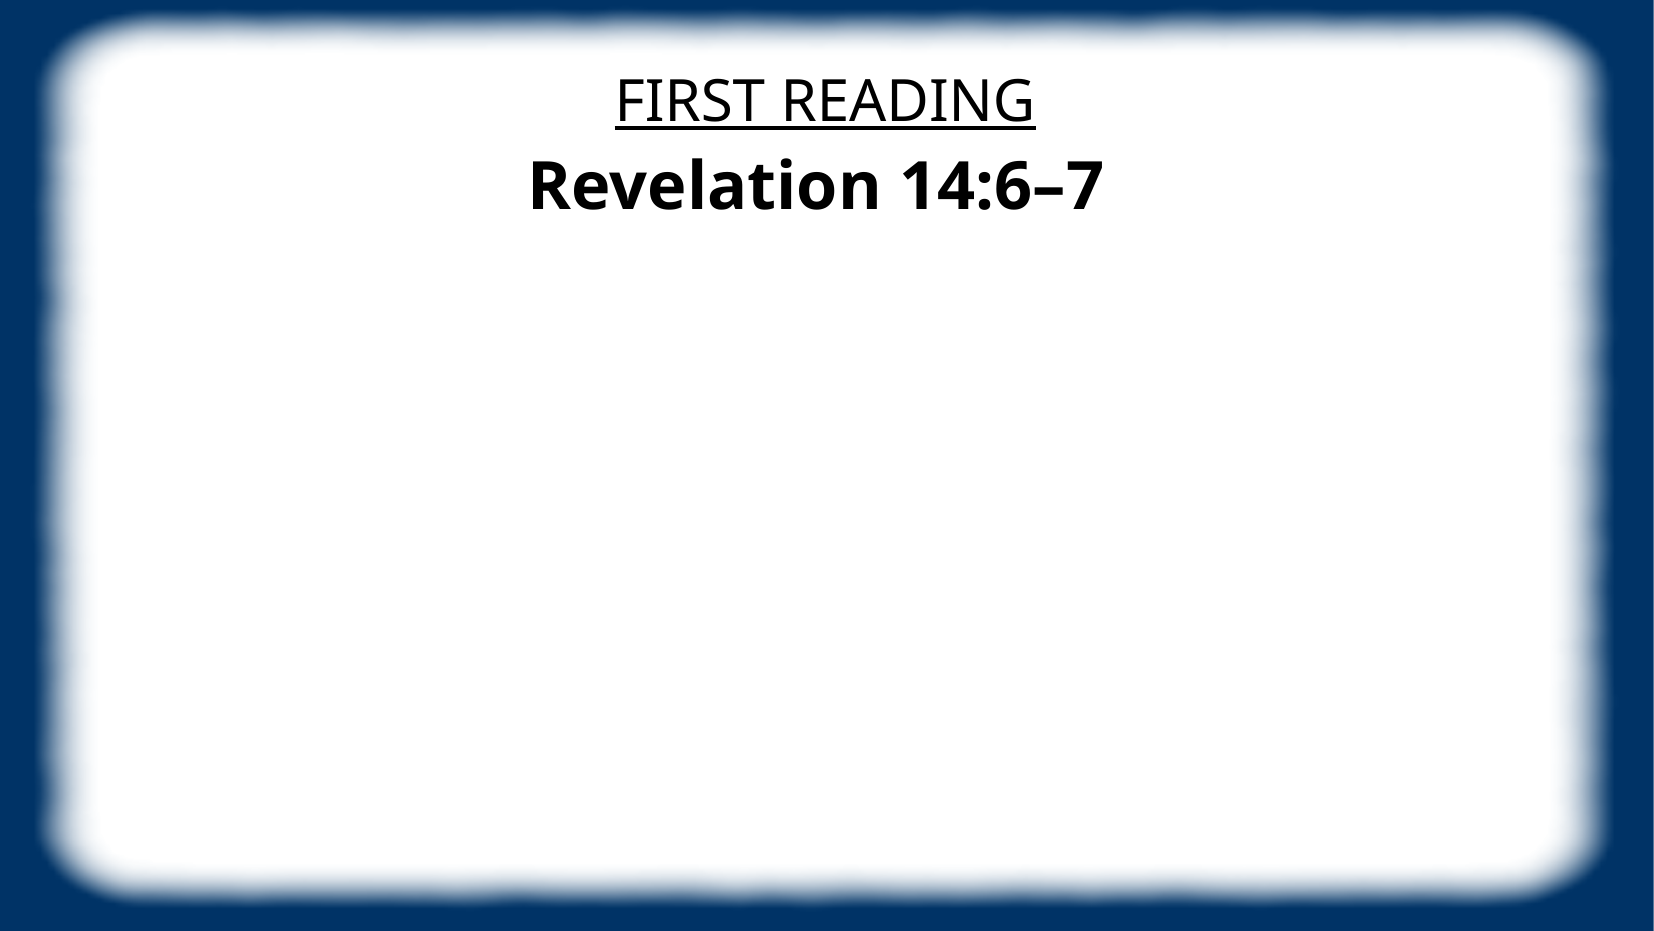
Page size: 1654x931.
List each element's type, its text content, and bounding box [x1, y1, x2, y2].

text_box FIRST READING Revelation 14:6–7 [75, 51, 1576, 233]
picture [0, 0, 1654, 931]
